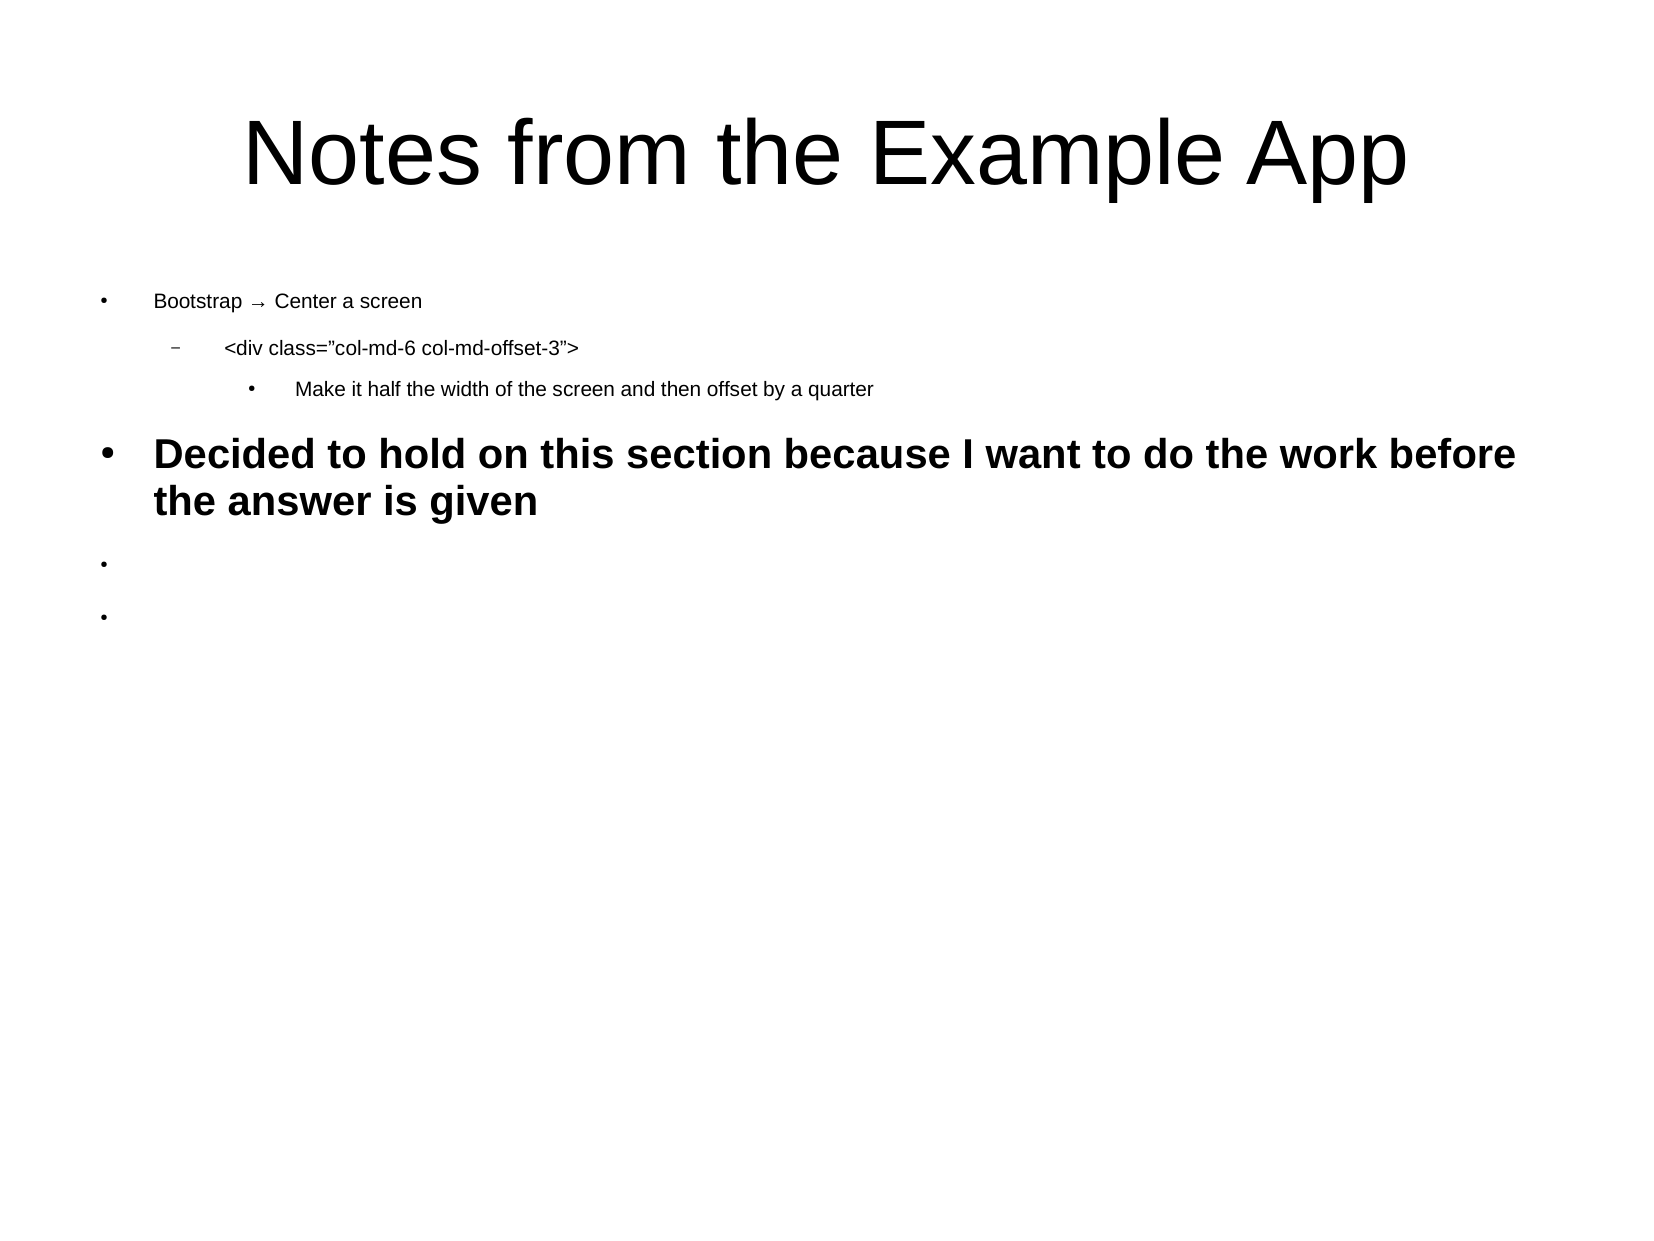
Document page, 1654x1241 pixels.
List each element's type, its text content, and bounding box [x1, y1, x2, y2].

title Notes from the Example App [82, 49, 1571, 257]
list Bootstrap → Center a screen <div class=”col-md-6 col-md-offset-3”> Make it half the width of the screen and then offset by a quarter Decided to hold on this section because I want to do the work before the answer is given [82, 290, 1571, 1010]
